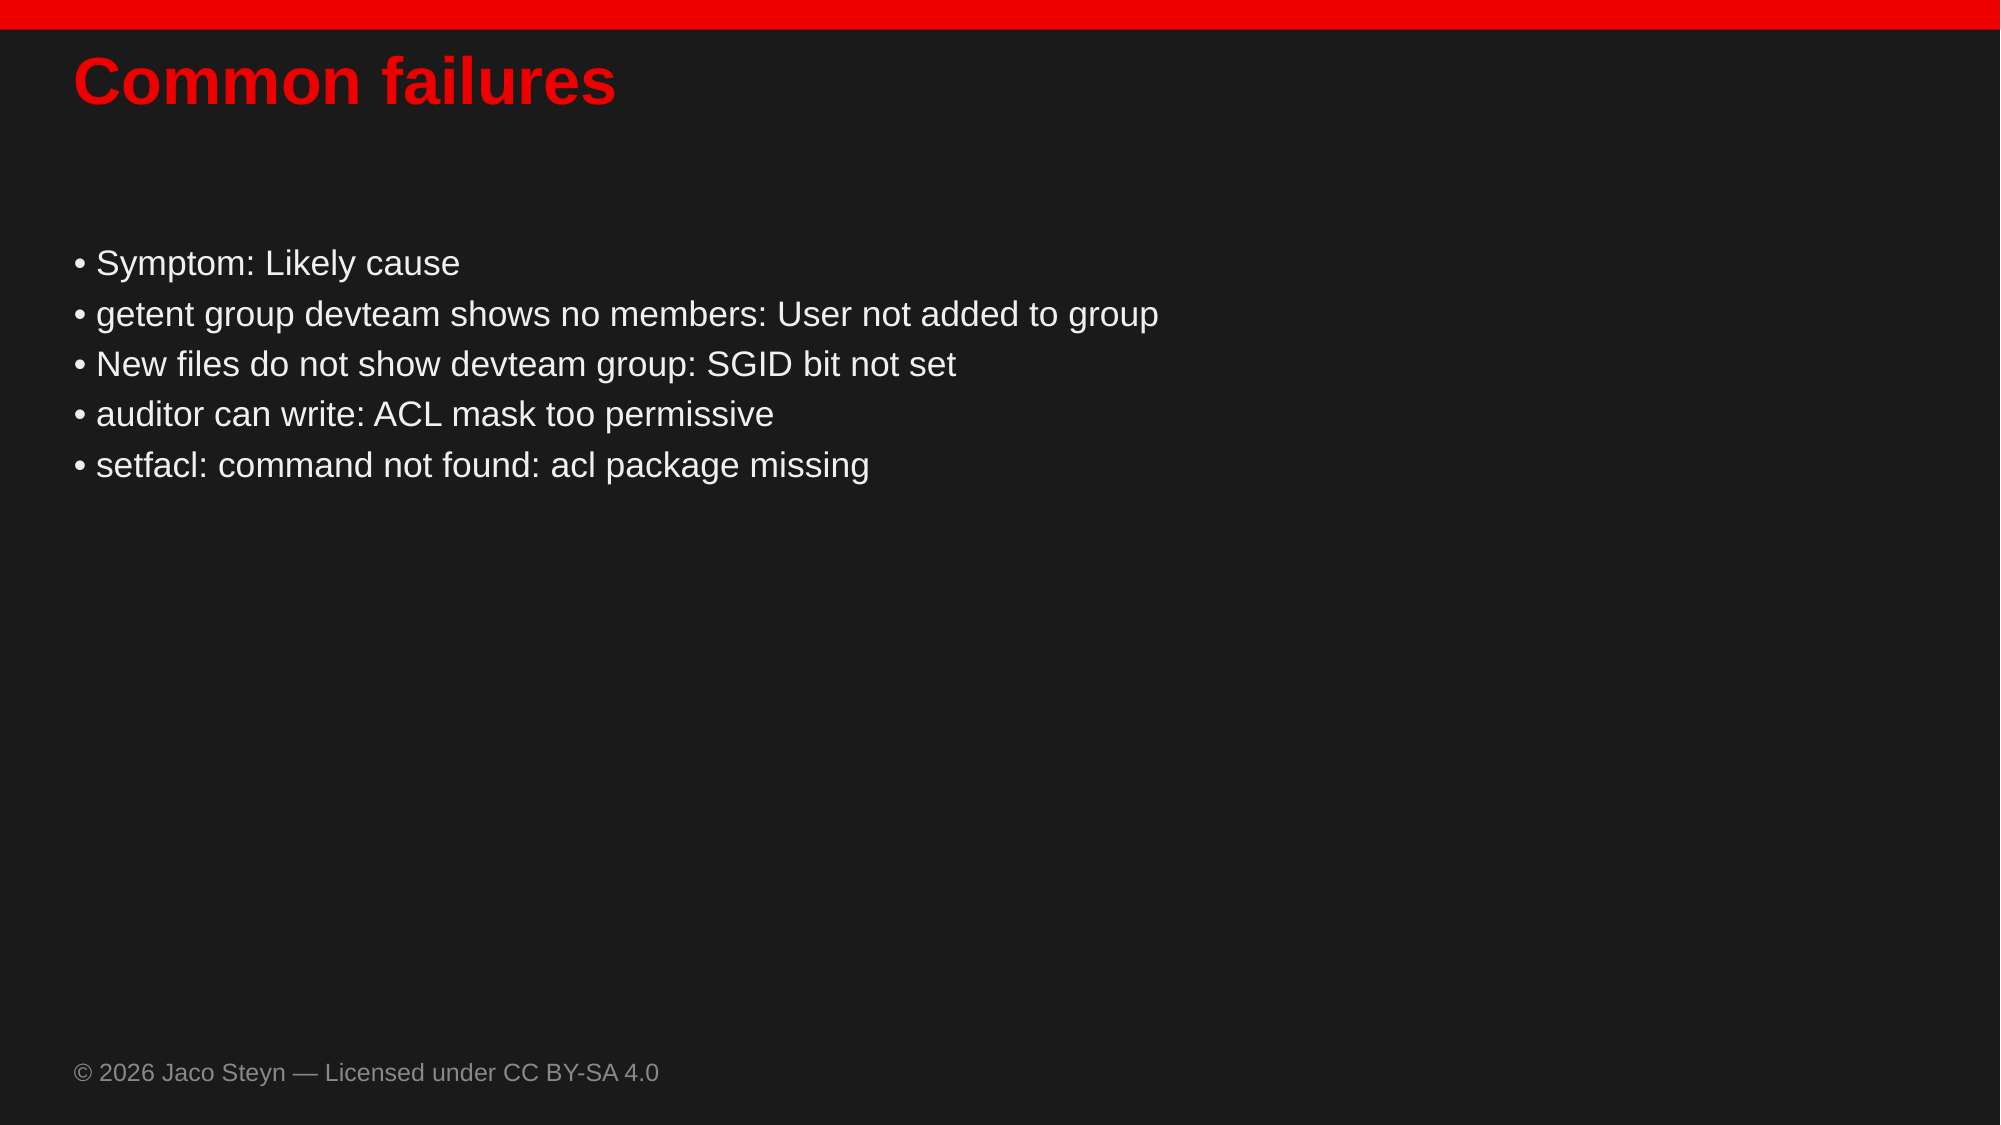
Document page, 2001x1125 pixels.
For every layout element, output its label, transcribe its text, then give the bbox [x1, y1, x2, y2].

text_box Common failures [59, 36, 1942, 208]
text_box [0, 0, 2001, 30]
text_box © 2026 Jaco Steyn — Licensed under CC BY-SA 4.0 [59, 1051, 1942, 1093]
text_box • Symptom: Likely cause • getent group devteam shows no members: User not added to group • New files do not show devteam group: SGID bit not set • auditor can write: ACL mask too permissive • setfacl: command not found: acl package missing [59, 236, 1942, 1037]
